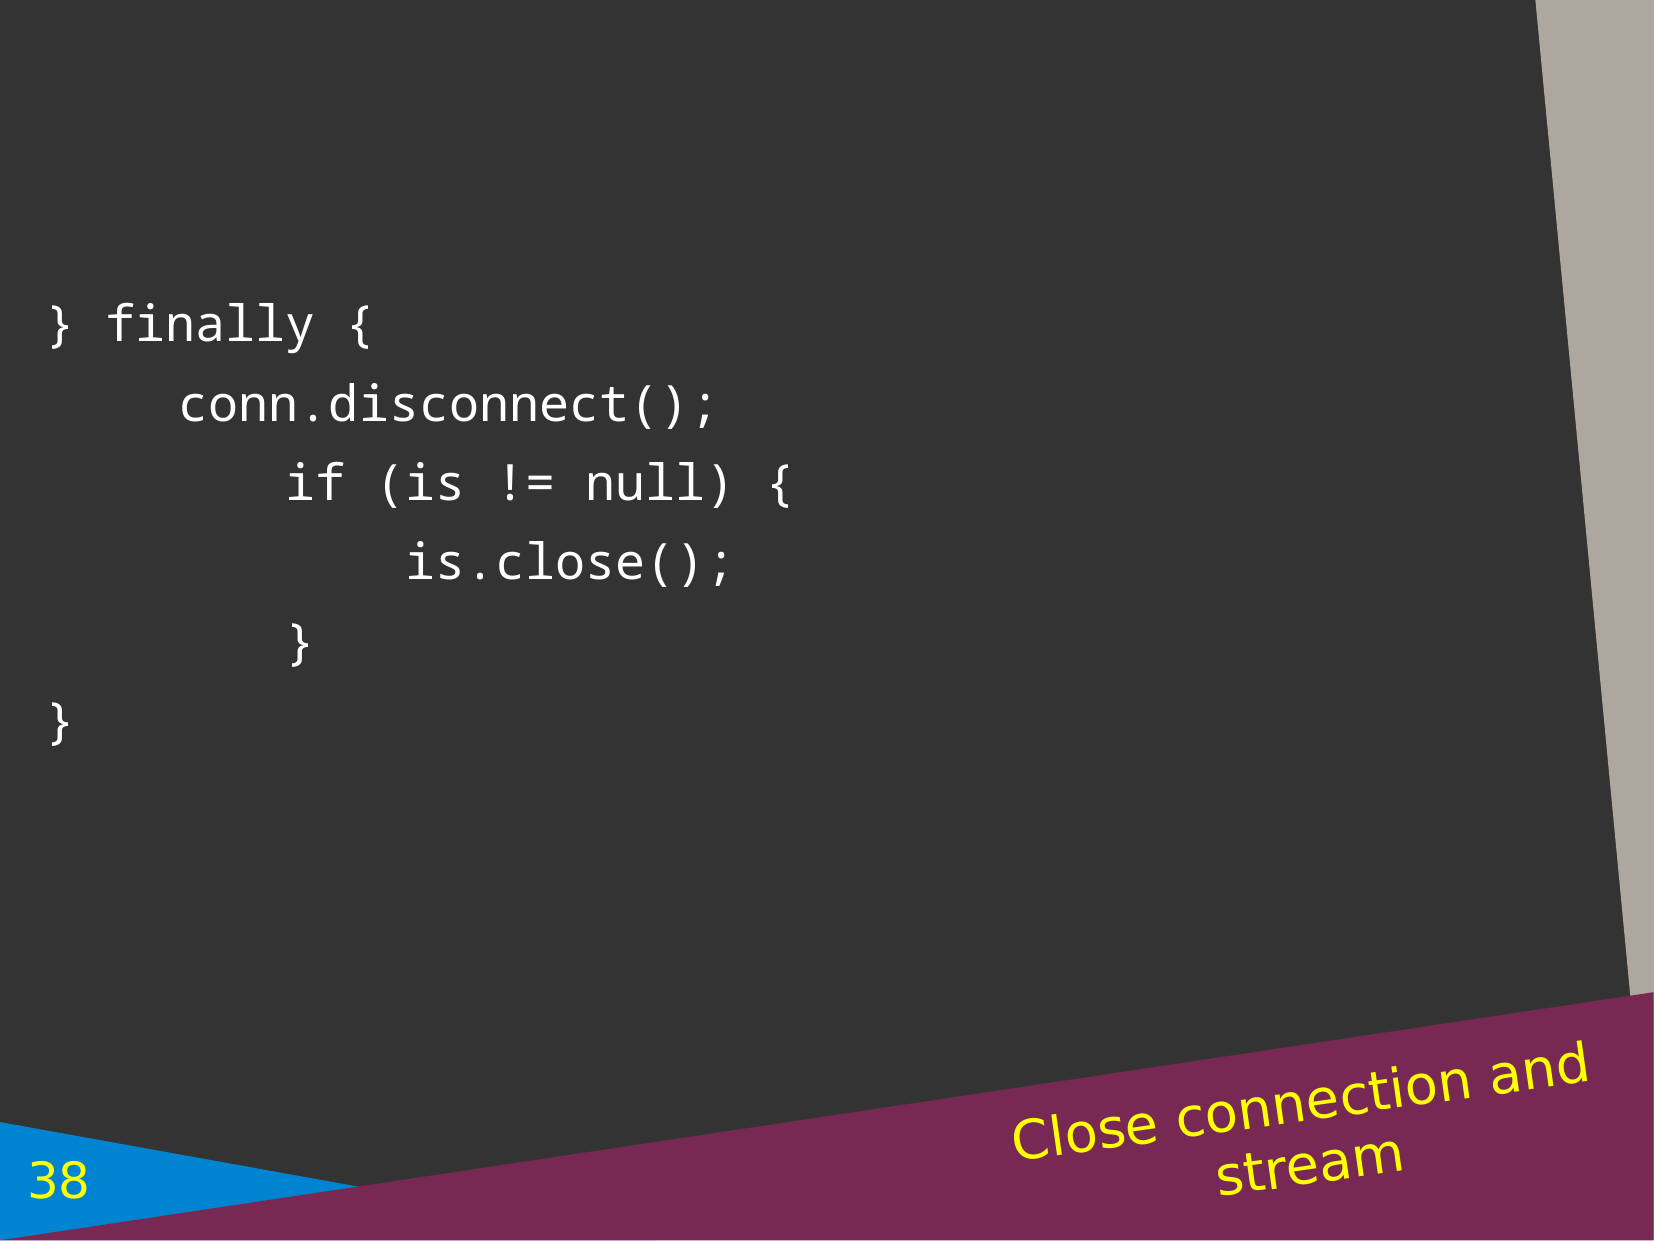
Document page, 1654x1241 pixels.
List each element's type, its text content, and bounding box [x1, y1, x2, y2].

text_box } finally { conn.disconnect(); if (is != null) { is.close(); } } [30, 267, 1428, 765]
title Close connection and stream [956, 995, 1654, 1241]
